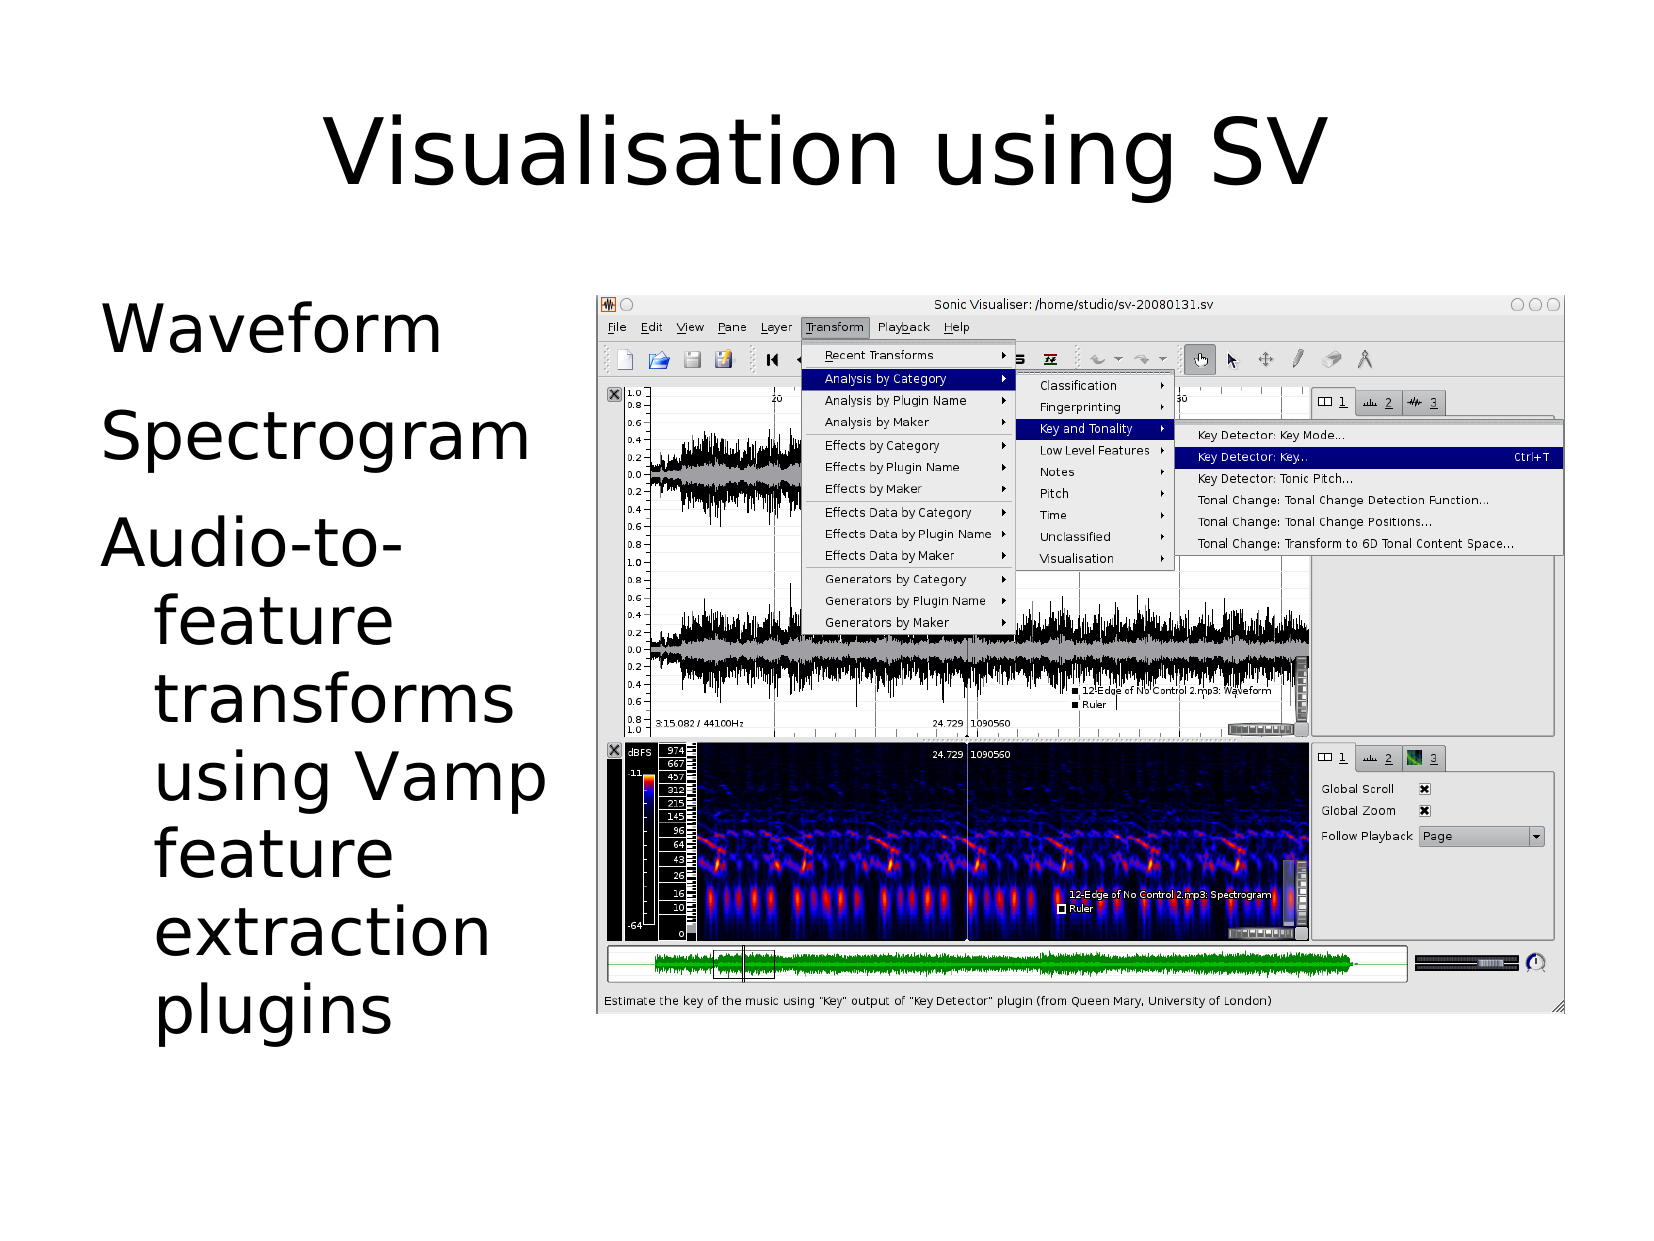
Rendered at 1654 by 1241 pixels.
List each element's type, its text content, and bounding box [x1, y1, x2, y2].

list Waveform Spectrogram Audio-to- feature transforms using Vamp feature extraction plugins [82, 290, 1571, 1094]
title Visualisation using SV [82, 56, 1571, 250]
picture [596, 295, 1565, 1014]
